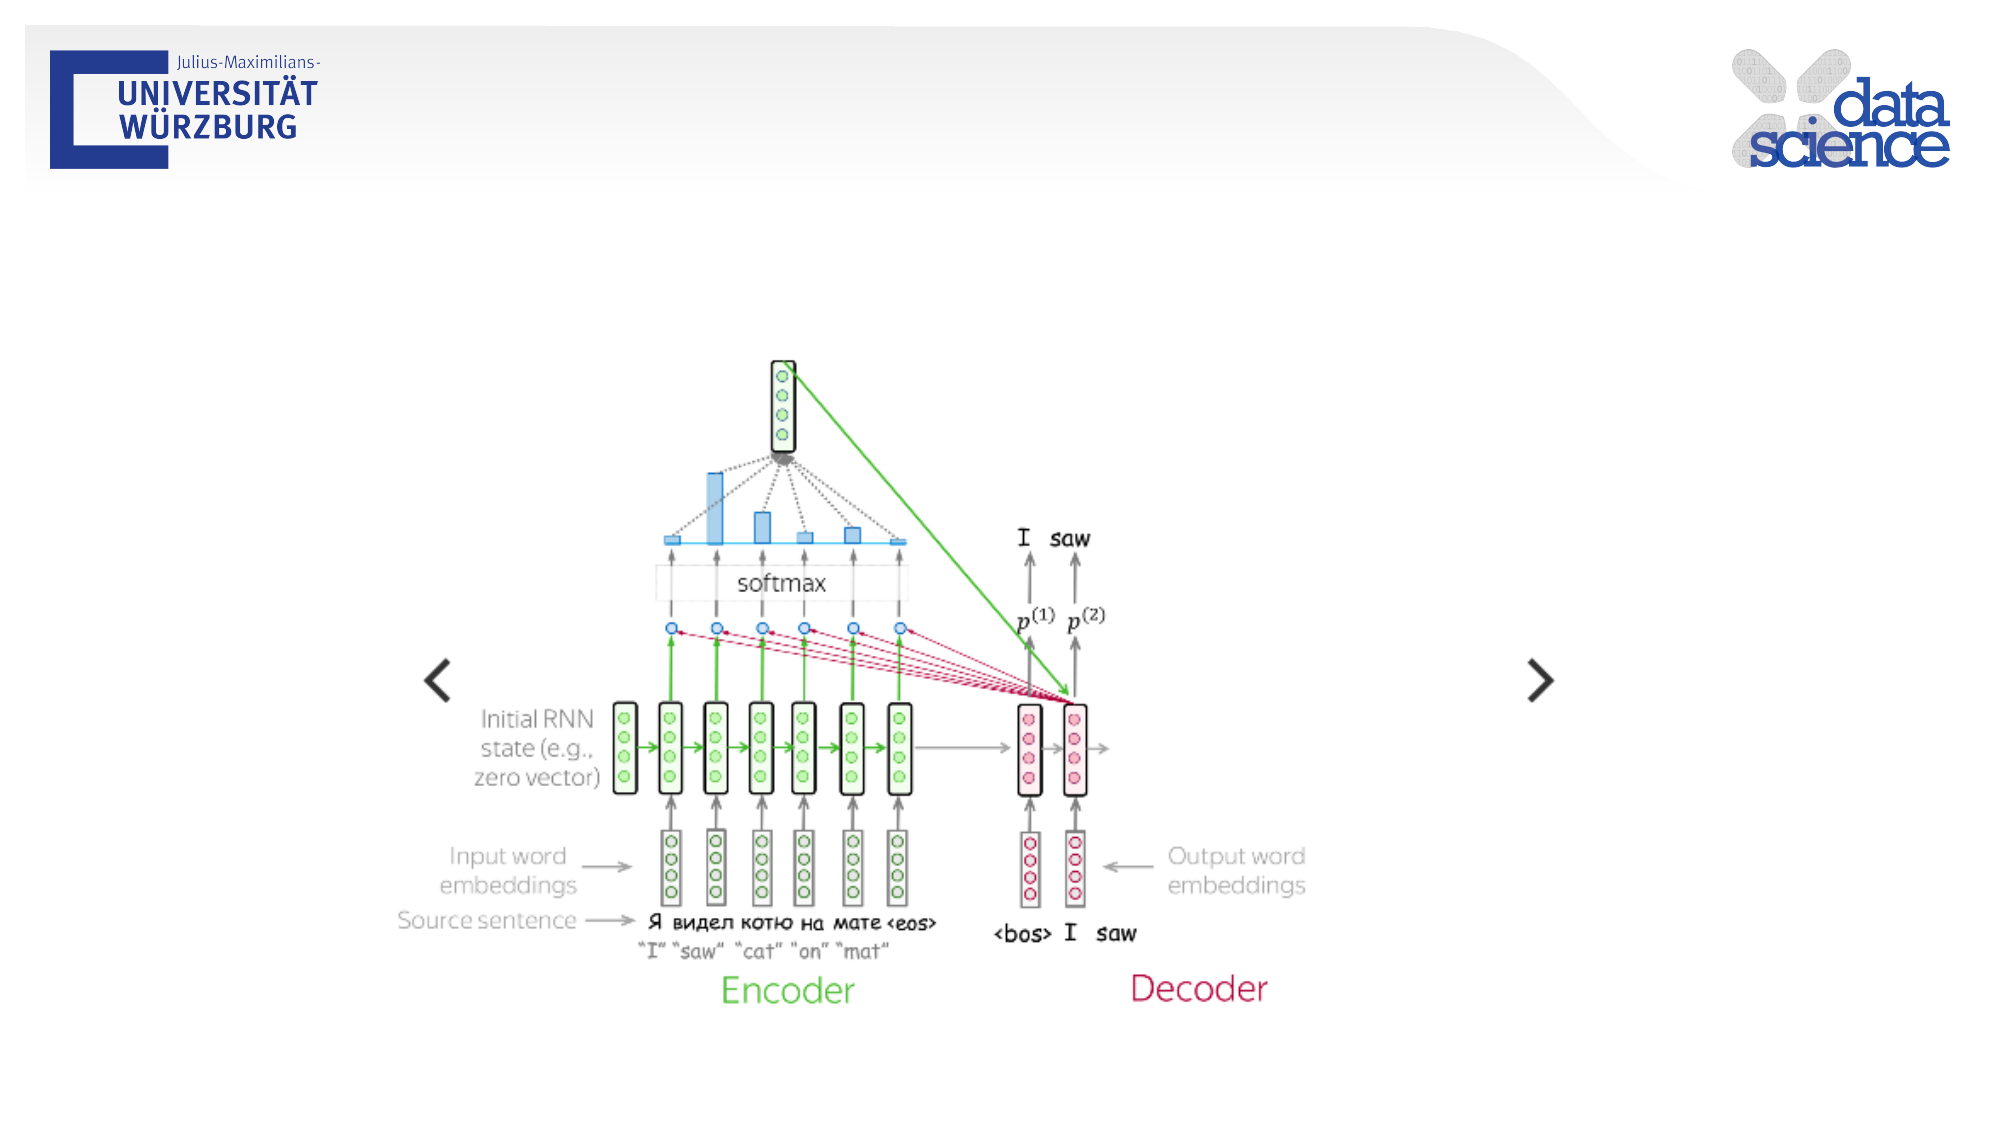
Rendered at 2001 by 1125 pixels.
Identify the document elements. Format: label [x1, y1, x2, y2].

picture [50, 50, 321, 169]
picture [387, 347, 1591, 1014]
picture [1732, 49, 1950, 168]
